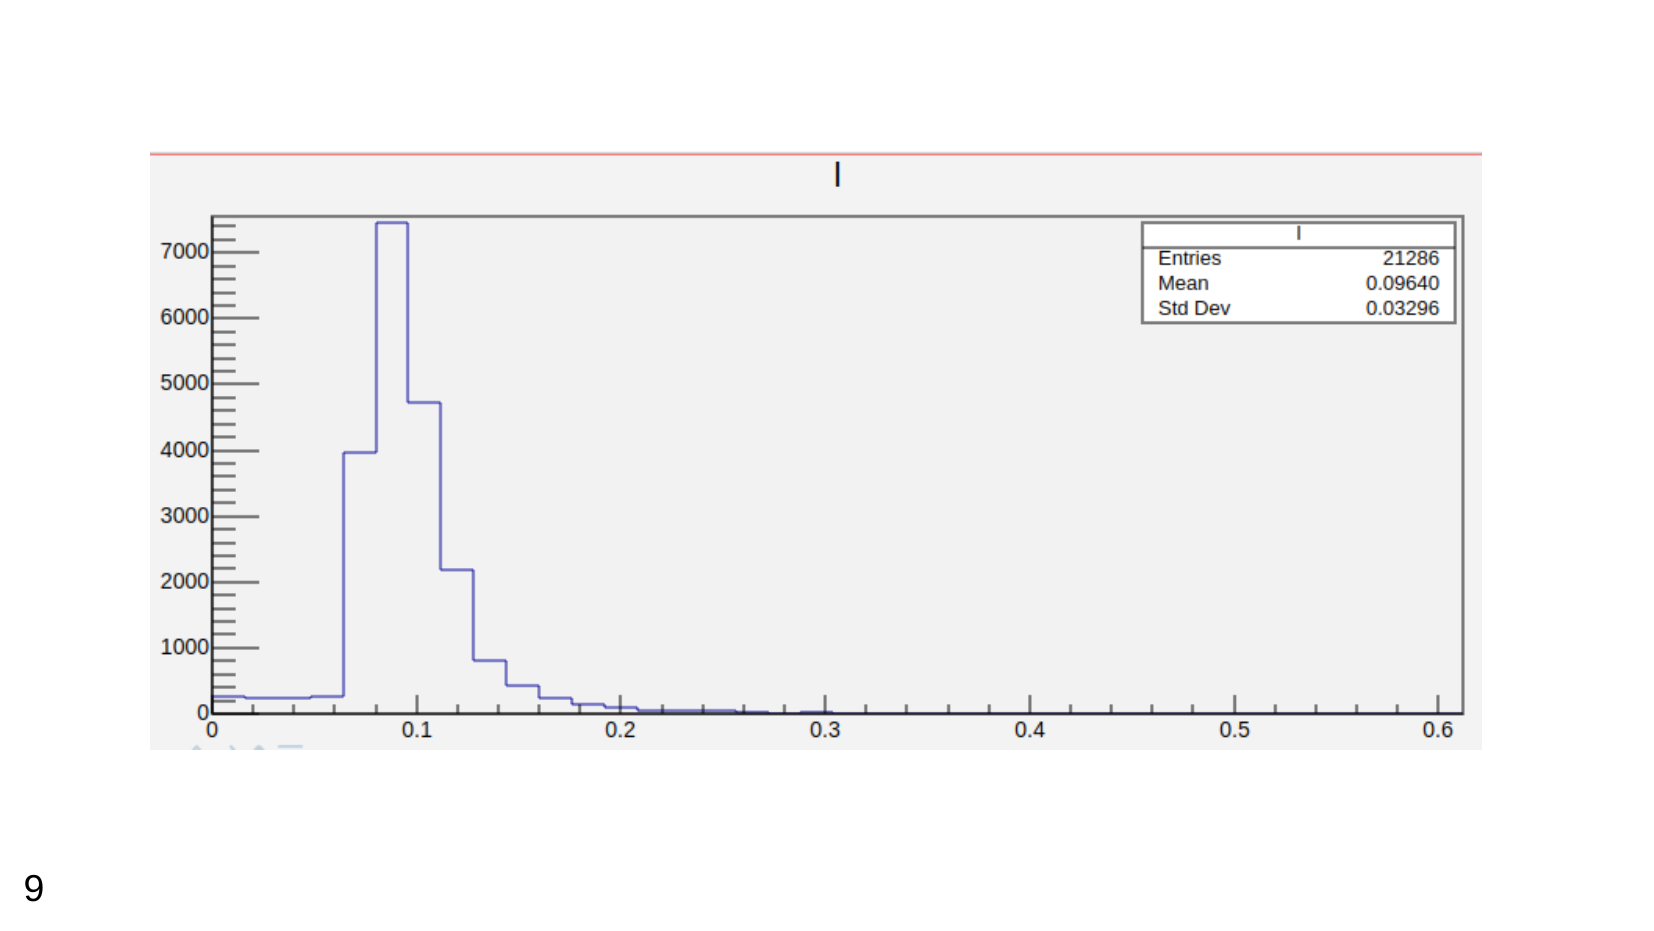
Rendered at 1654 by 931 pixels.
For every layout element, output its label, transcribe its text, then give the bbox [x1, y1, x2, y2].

picture [150, 151, 1482, 751]
text_box <number> [8, 860, 638, 931]
